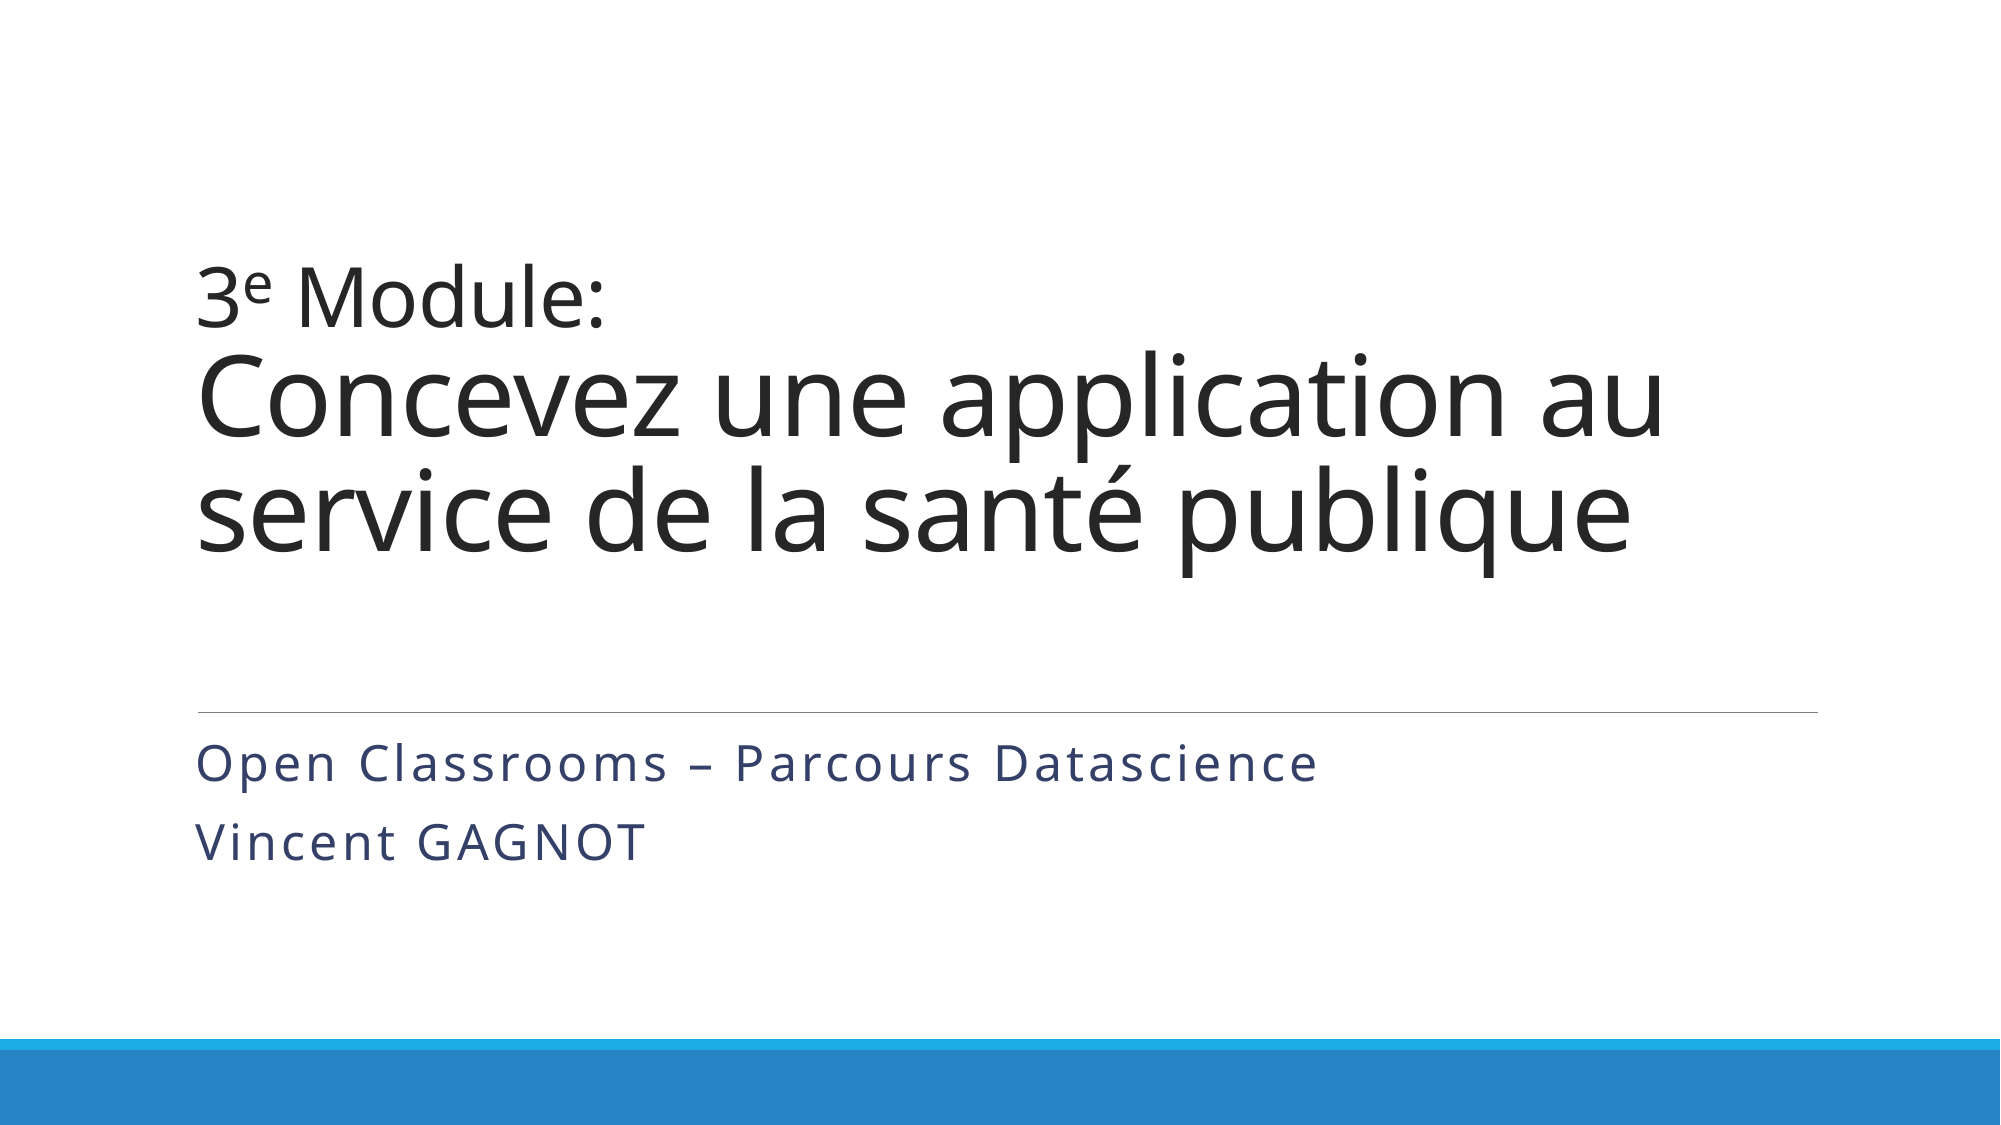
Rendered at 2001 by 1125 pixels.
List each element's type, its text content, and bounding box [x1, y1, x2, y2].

title 3e Module: Concevez une application au service de la santé publique [180, 124, 1831, 710]
subtitle Open Classrooms – Parcours Datascience Vincent GAGNOT [180, 730, 1831, 919]
